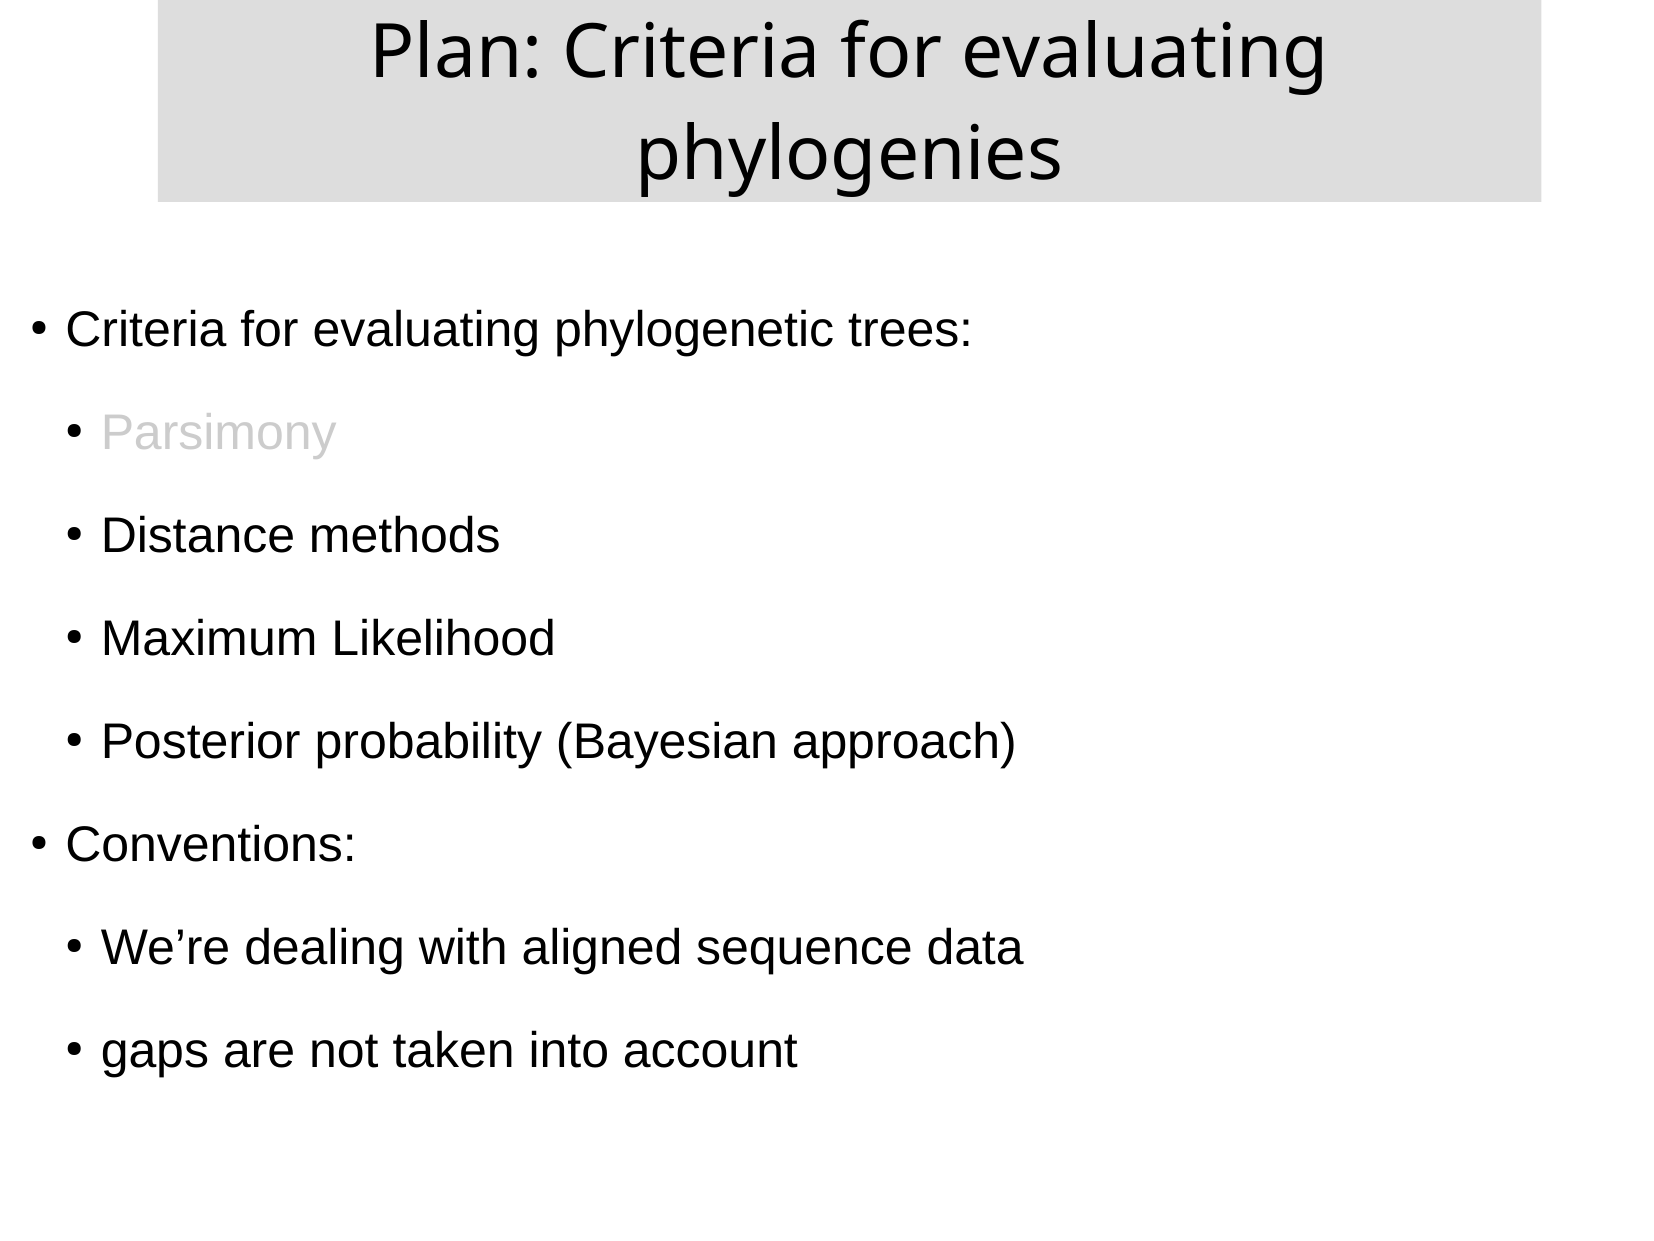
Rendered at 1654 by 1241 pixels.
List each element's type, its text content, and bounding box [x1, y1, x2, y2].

title Plan: Criteria for evaluating phylogenies [157, 42, 1542, 157]
subtitle Criteria for evaluating phylogenetic trees: Parsimony Distance methods Maximum Likelihood Posterior probability (Bayesian approach) Conventions: We’re dealing with aligned sequence data gaps are not taken into account [30, 250, 1636, 1129]
